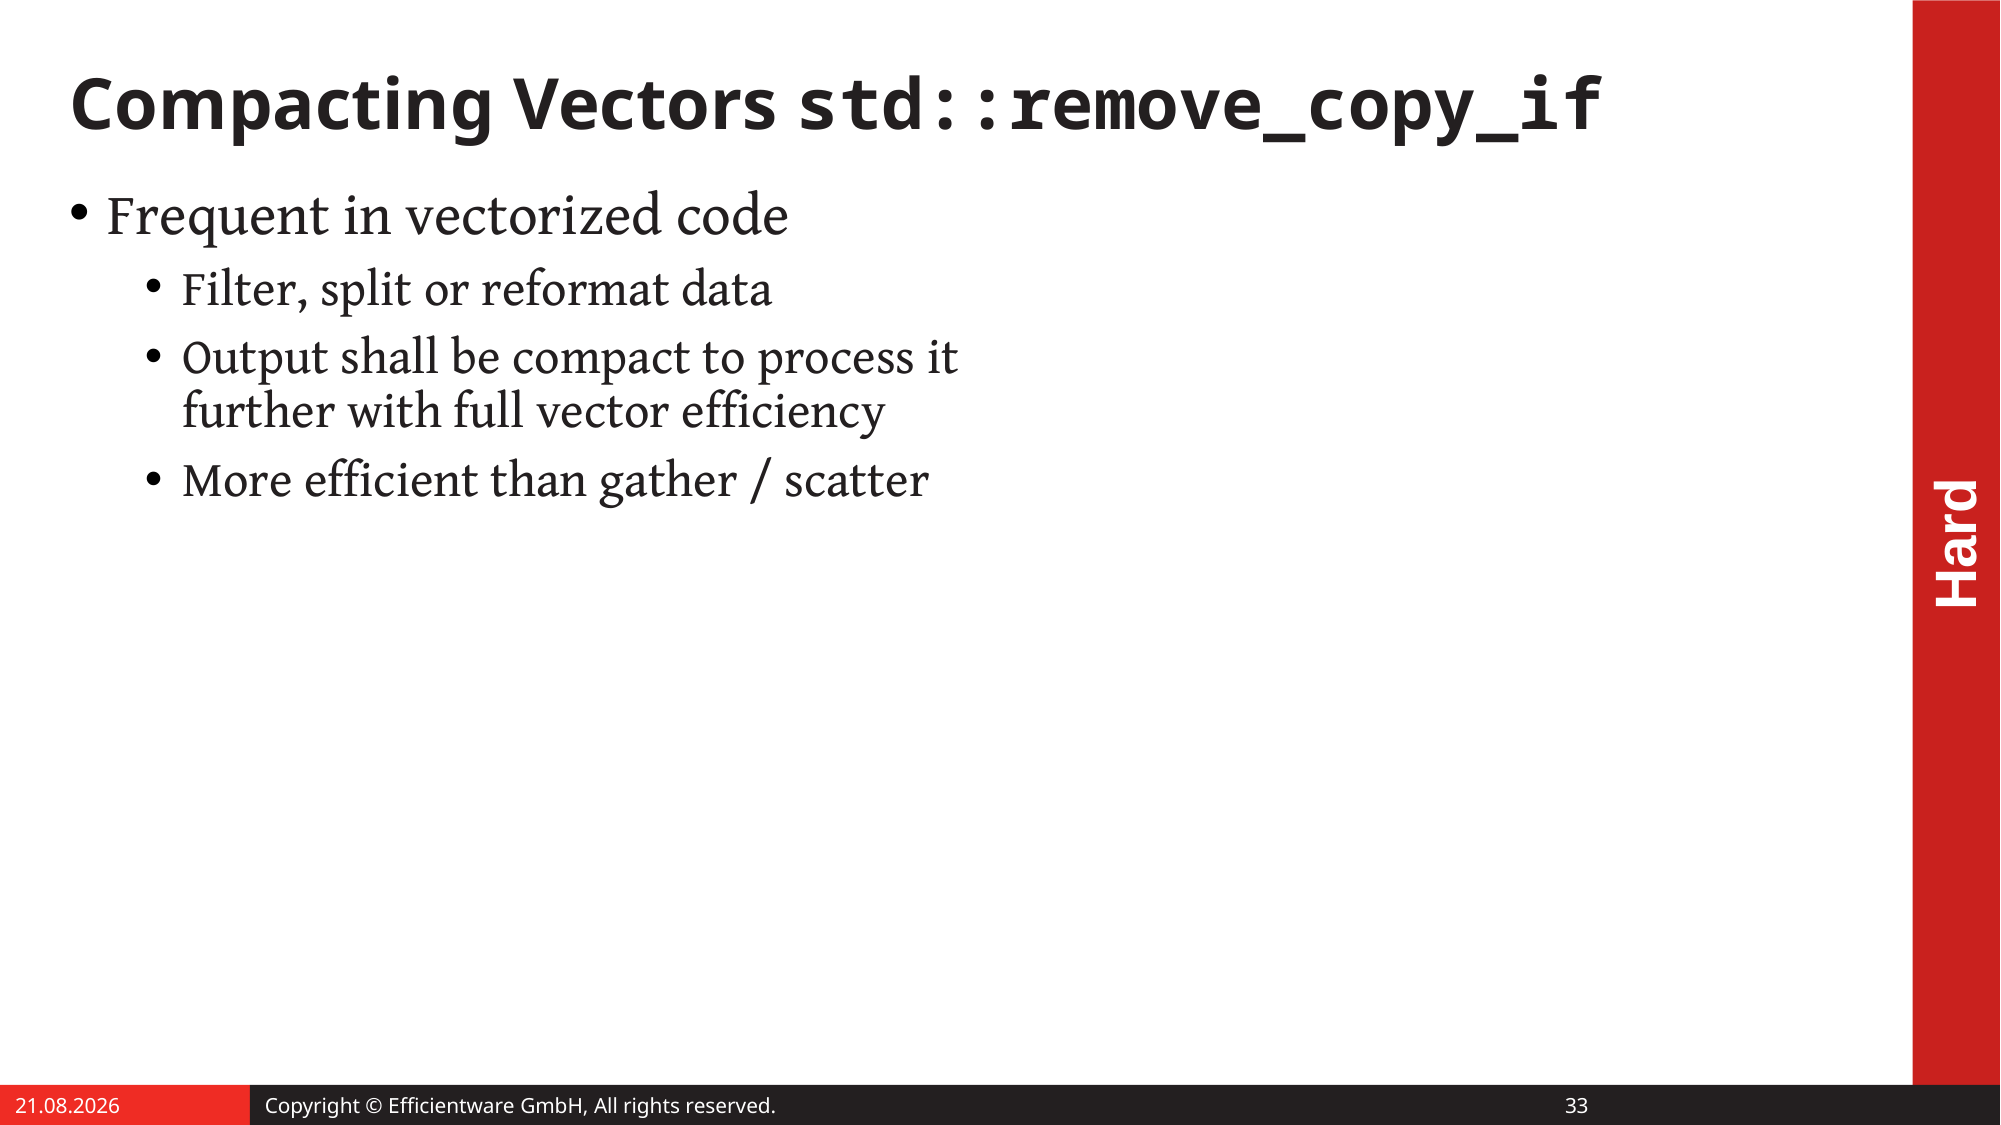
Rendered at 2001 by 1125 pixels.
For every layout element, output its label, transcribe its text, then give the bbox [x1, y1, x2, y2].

title Compacting Vectors std::remove_copy_if [55, 52, 1945, 156]
footer Copyright © Efficientware GmbH, All rights reserved. [249, 1084, 1550, 1125]
list Frequent in vectorized code Filter, split or reformat data Output shall be compact to process it further with full vector efficiency More efficient than gather / scatter [55, 176, 983, 1063]
slide_number <number> [1550, 1084, 2000, 1125]
slide_number 02.11.2025 [0, 1084, 249, 1125]
text_box Hard [1912, 0, 2000, 1084]
